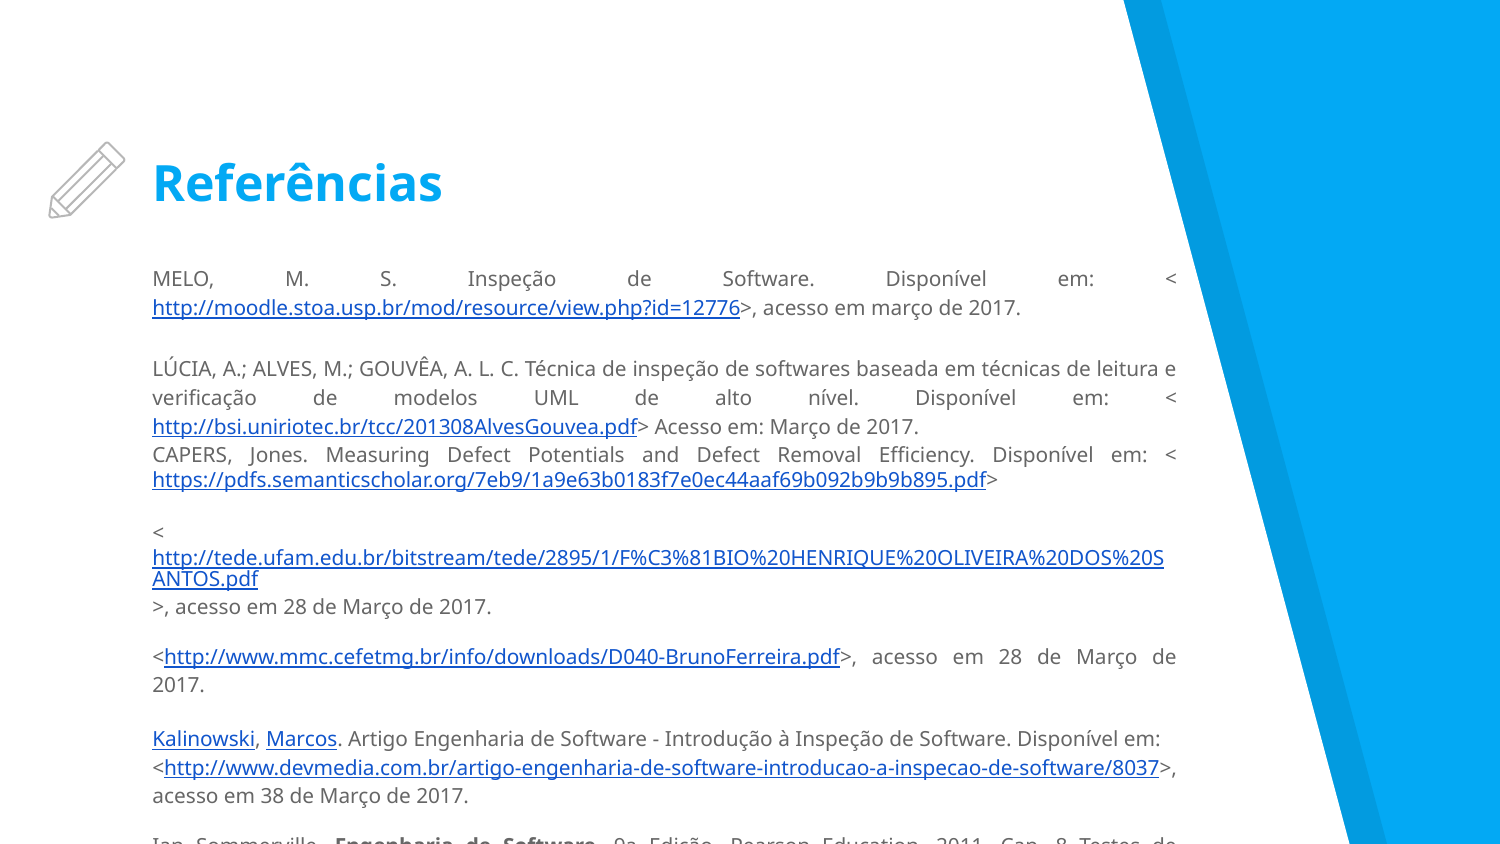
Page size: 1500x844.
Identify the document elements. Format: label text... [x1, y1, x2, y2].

text_box Referências [137, 146, 1011, 227]
text_box MELO, M. S. Inspeção de Software. Disponível em: <http://moodle.stoa.usp.br/mod/resource/view.php?id=12776>, acesso em março de 2017. LÚCIA, A.; ALVES, M.; GOUVÊA, A. L. C. Técnica de inspeção de softwares baseada em técnicas de leitura e verificação de modelos UML de alto nível. Disponível em: <http://bsi.uniriotec.br/tcc/201308AlvesGouvea.pdf> Acesso em: Março de 2017. CAPERS, Jones. Measuring Defect Potentials and Defect Removal Efficiency. Disponível em: <https://pdfs.semanticscholar.org/7eb9/1a9e63b0183f7e0ec44aaf69b092b9b9b895.pdf> <http://tede.ufam.edu.br/bitstream/tede/2895/1/F%C3%81BIO%20HENRIQUE%20OLIVEIRA%20DOS%20SANTOS.pdf>, acesso em 28 de Março de 2017. <http://www.mmc.cefetmg.br/info/downloads/D040-BrunoFerreira.pdf>, acesso em 28 de Março de 2017. Kalinowski, Marcos. Artigo Engenharia de Software - Introdução à Inspeção de Software. Disponível em: <http://www.devmedia.com.br/artigo-engenharia-de-software-introducao-a-inspecao-de-software/8037>, acesso em 38 de Março de 2017. Ian Sommerville. Engenharia de Software, 9a Edição. Pearson Education, 2011. Cap. 8 Testes de Software (início do capítulo). [137, 246, 1192, 793]
